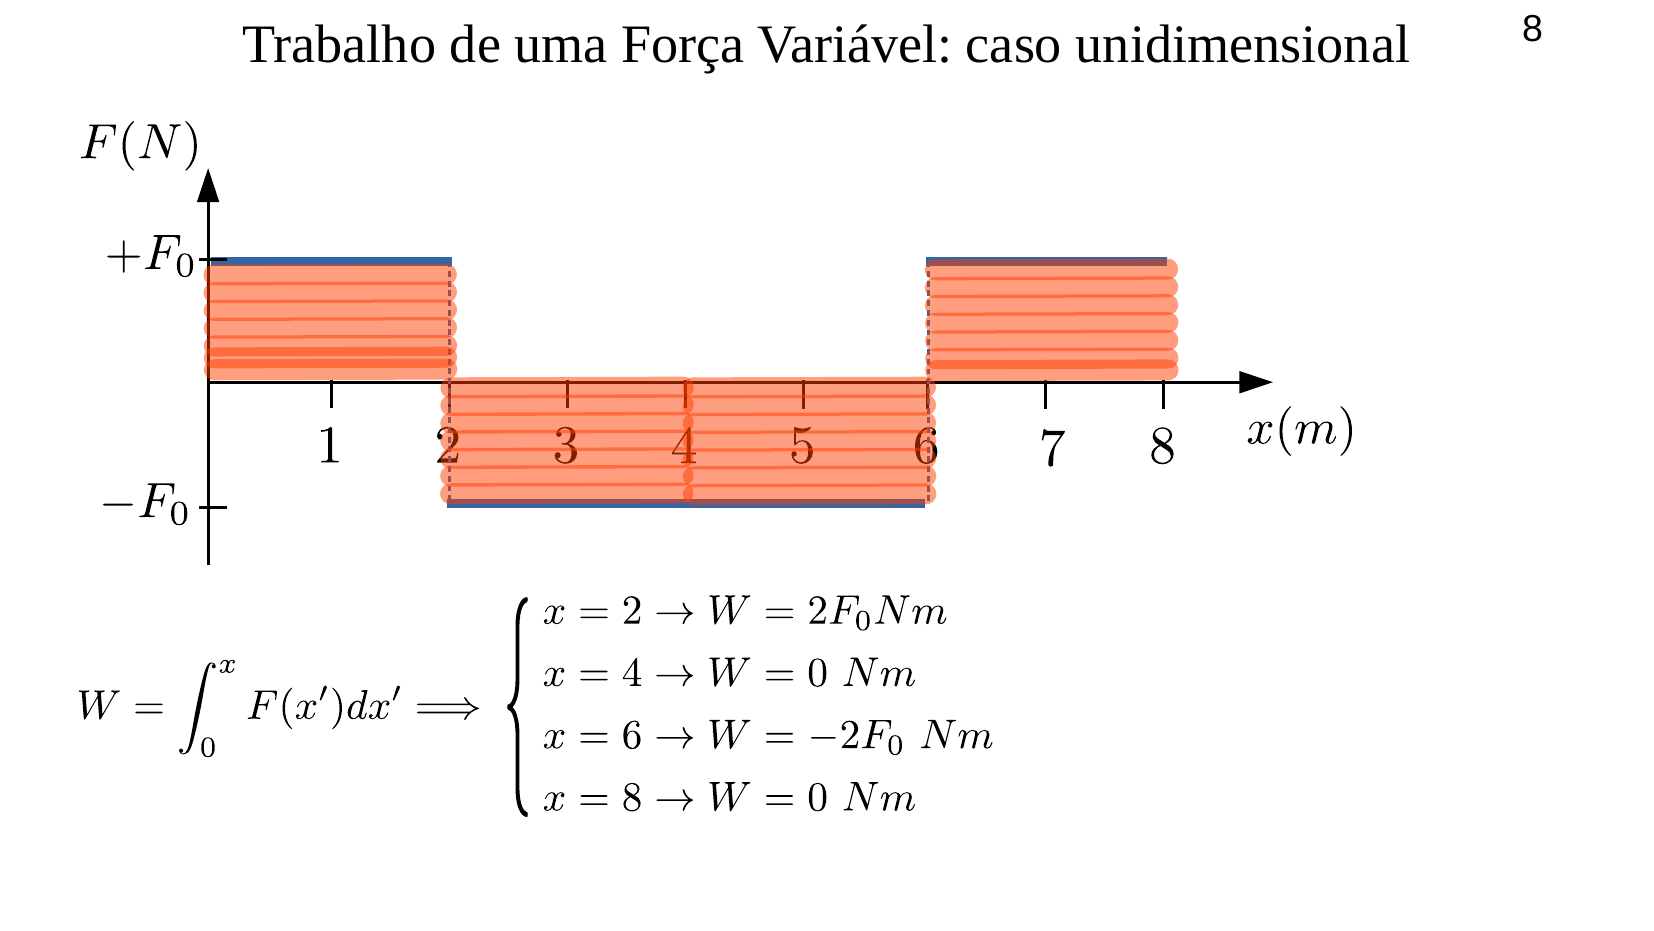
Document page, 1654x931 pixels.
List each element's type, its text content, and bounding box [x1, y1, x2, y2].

picture [434, 426, 444, 463]
picture [541, 593, 995, 813]
text_box <number> [1507, 0, 1654, 71]
picture [500, 588, 530, 826]
picture [78, 121, 197, 171]
picture [96, 481, 190, 528]
text_box Trabalho de uma Força Variável: caso unidimensional [227, 0, 1427, 82]
picture [76, 659, 480, 758]
picture [102, 233, 195, 279]
picture [1149, 427, 1174, 465]
picture [316, 426, 339, 463]
picture [932, 427, 938, 465]
picture [1244, 404, 1354, 458]
picture [1036, 427, 1067, 469]
